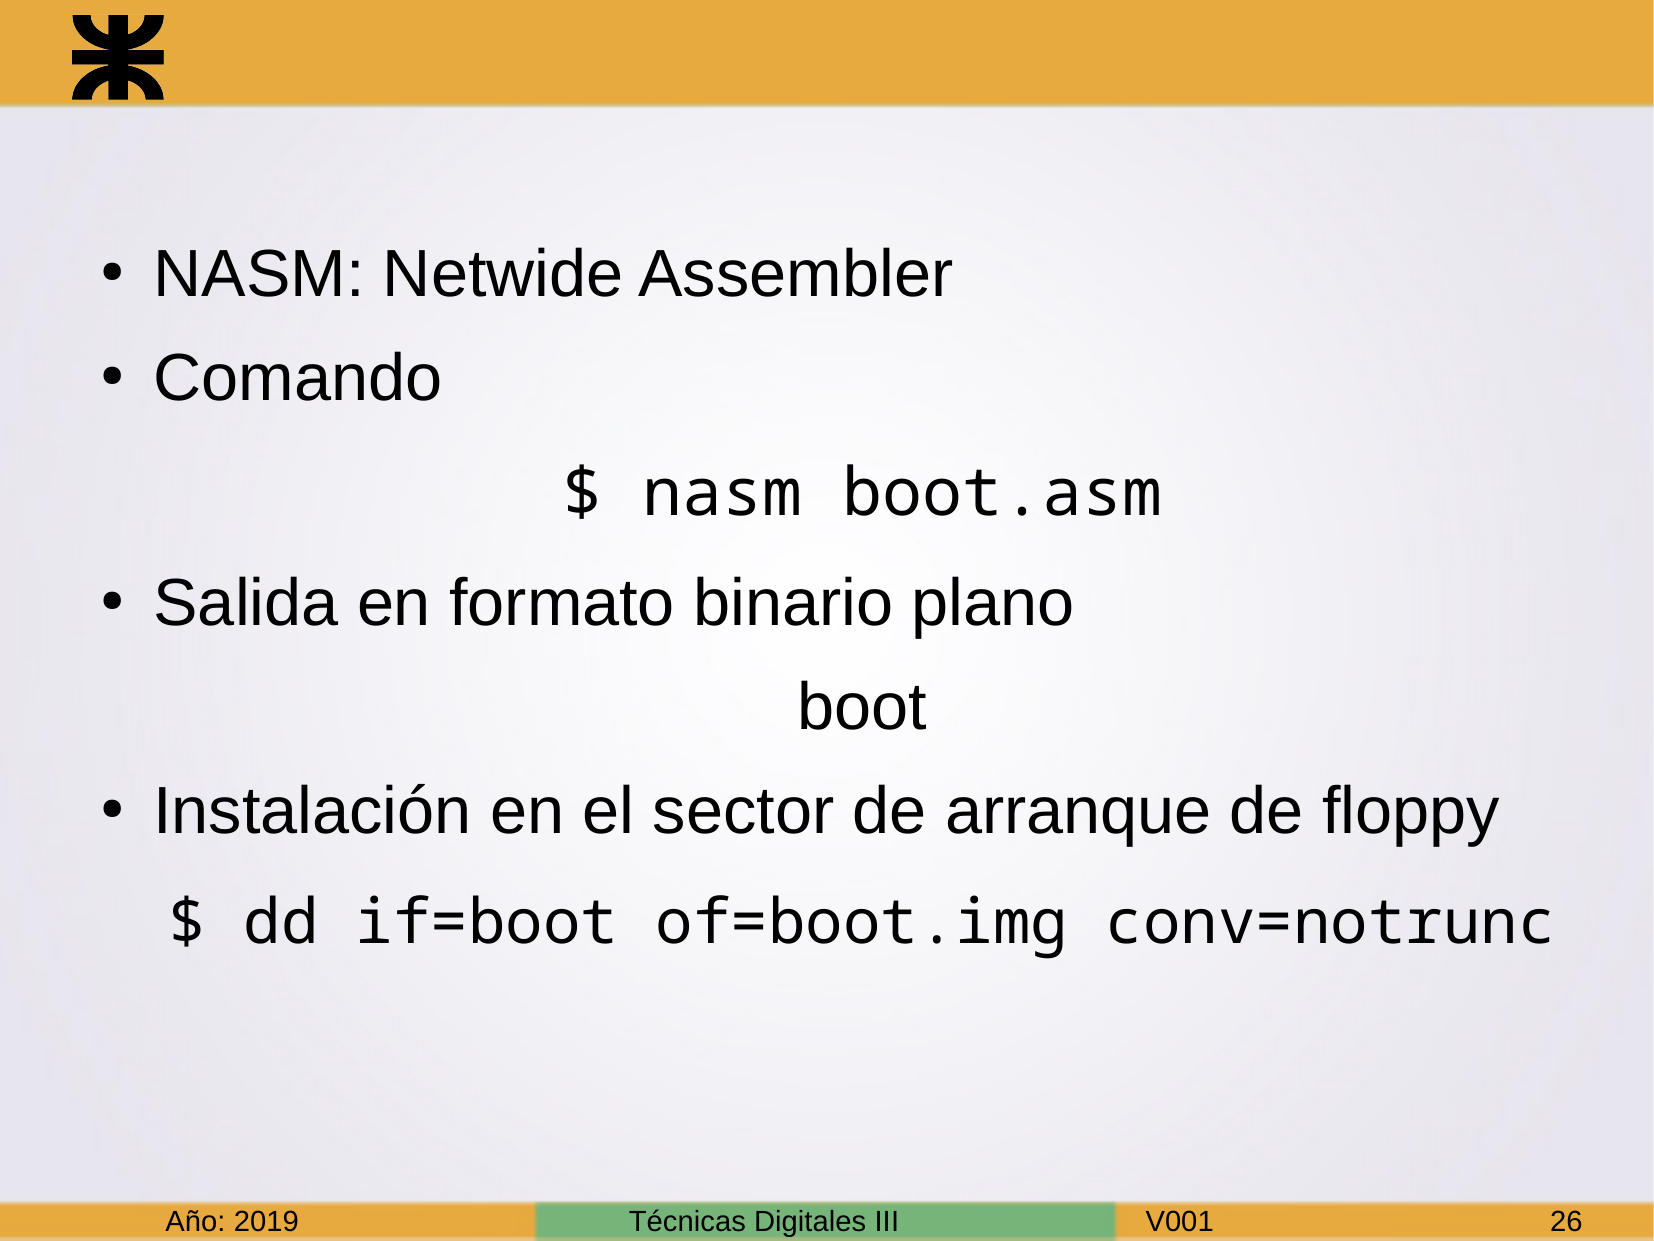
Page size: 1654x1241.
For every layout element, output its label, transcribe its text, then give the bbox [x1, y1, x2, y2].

picture [0, 0, 1654, 1241]
list NASM: Netwide Assembler Comando $ nasm boot.asm Salida en formato binario plano boot Instalación en el sector de arranque de floppy $ dd if=boot of=boot.img conv=notrunc [82, 236, 1571, 956]
